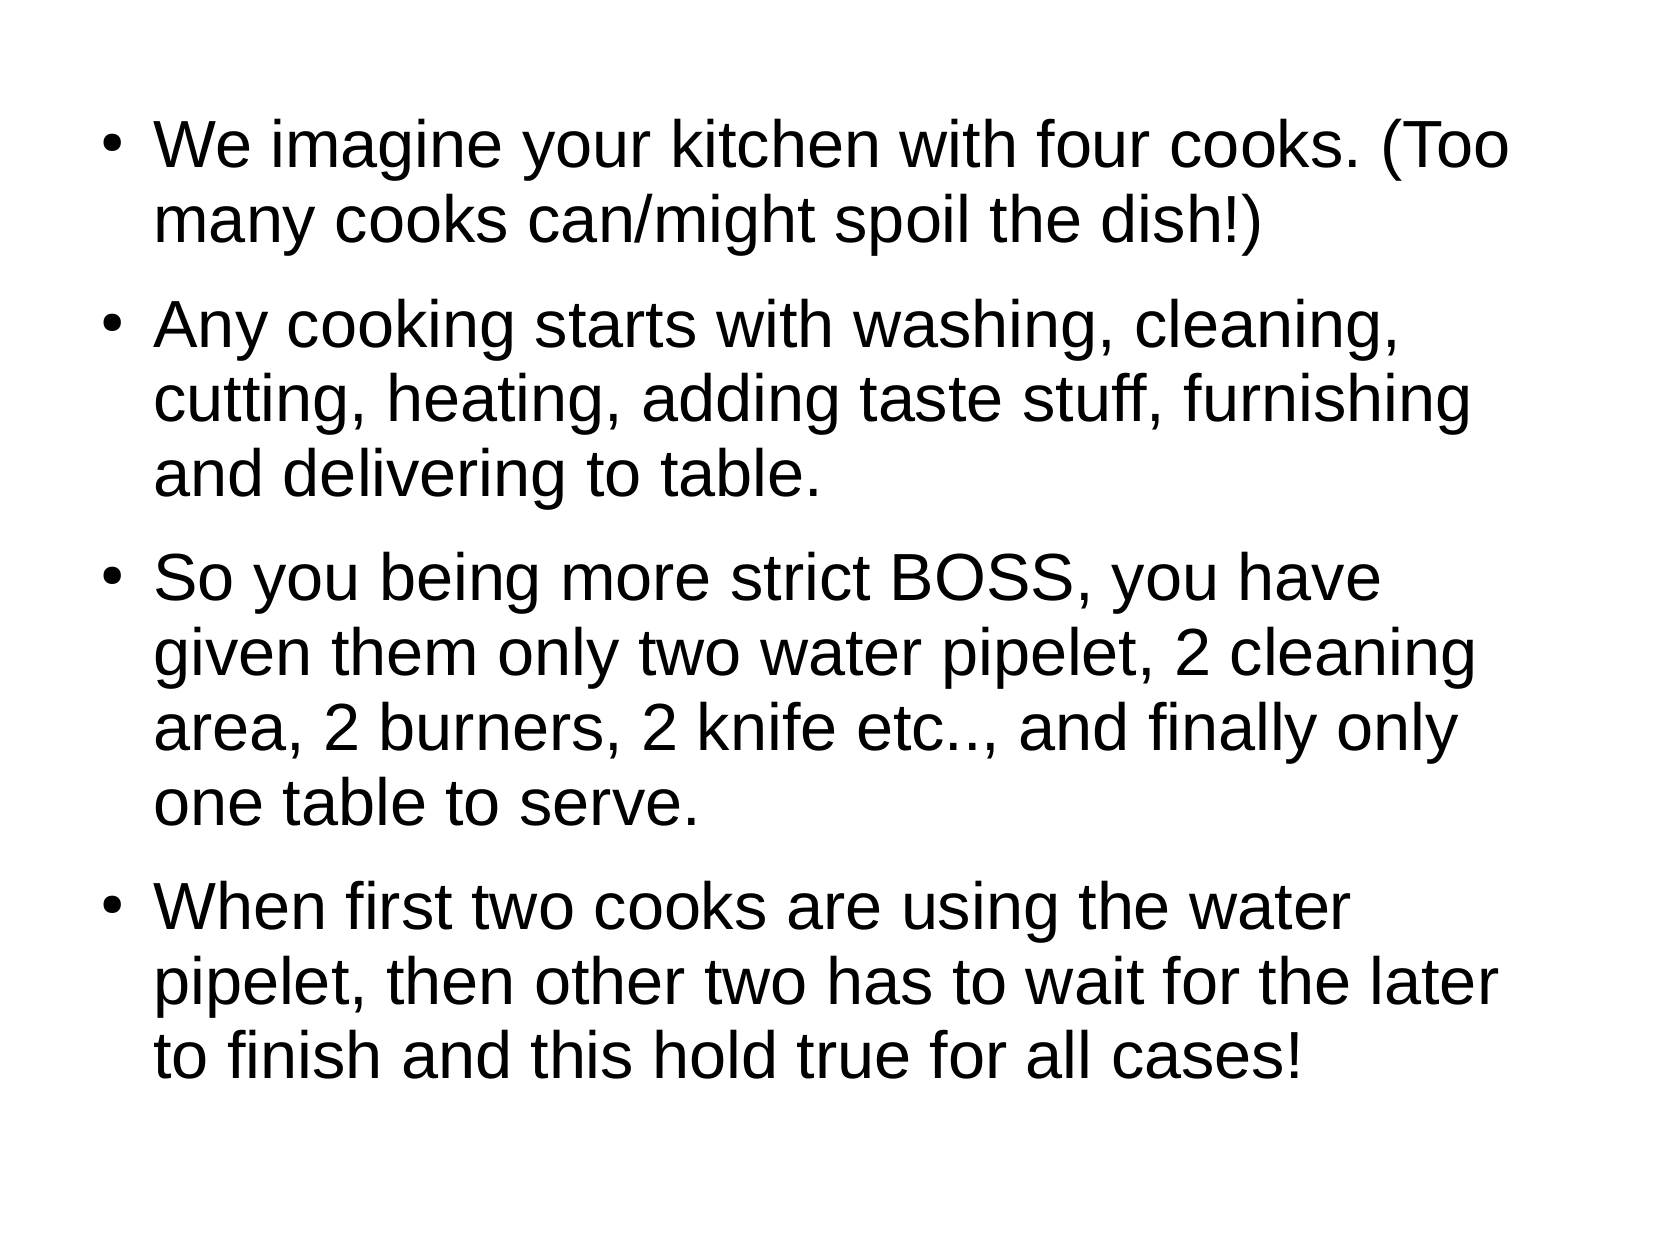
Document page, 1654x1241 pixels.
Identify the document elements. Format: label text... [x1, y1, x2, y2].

list We imagine your kitchen with four cooks. (Too many cooks can/might spoil the dish!) Any cooking starts with washing, cleaning, cutting, heating, adding taste stuff, furnishing and delivering to table. So you being more strict BOSS, you have given them only two water pipelet, 2 cleaning area, 2 burners, 2 knife etc.., and finally only one table to serve. When first two cooks are using the water pipelet, then other two has to wait for the later to finish and this hold true for all cases! [82, 107, 1538, 1170]
